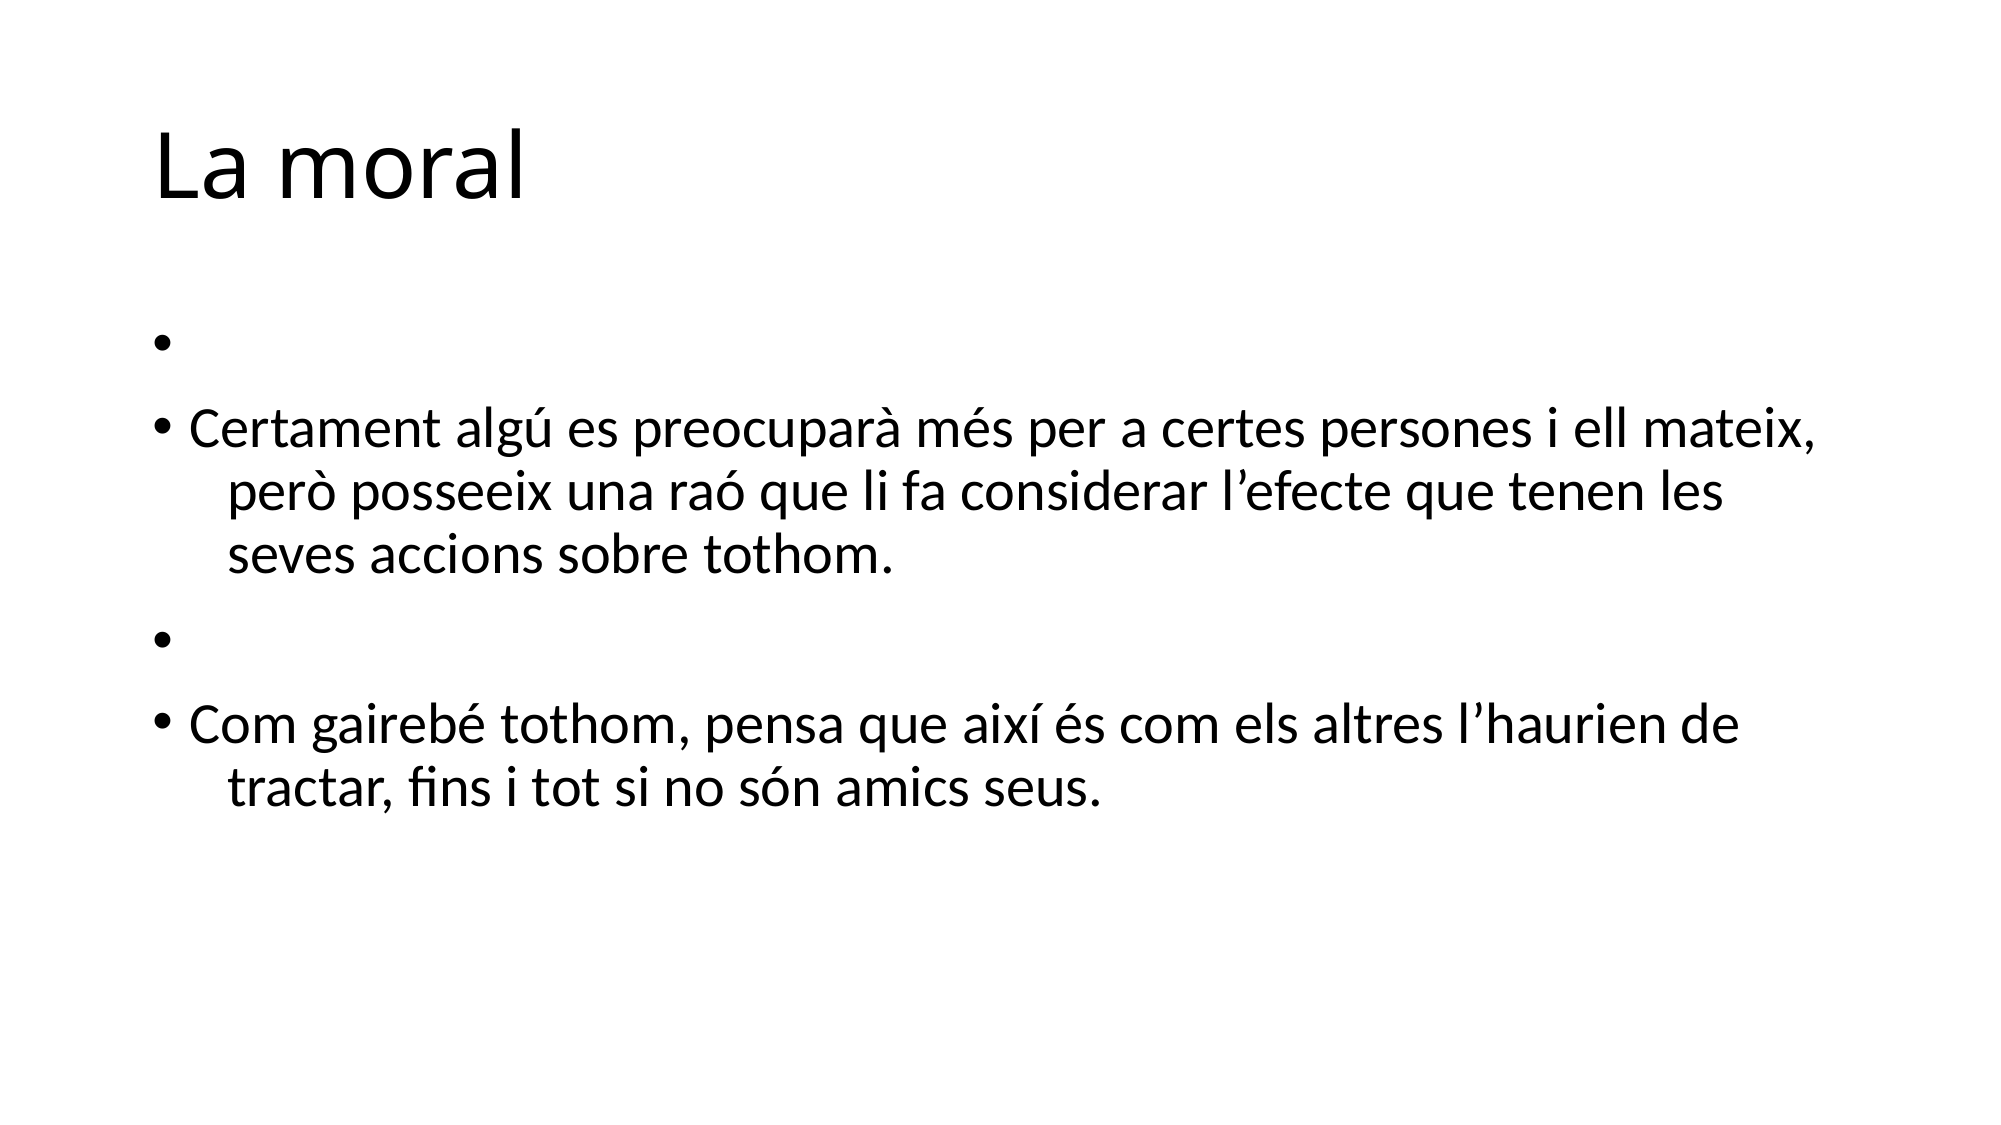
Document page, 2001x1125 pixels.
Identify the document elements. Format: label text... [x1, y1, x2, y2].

list Certament algú es preocuparà més per a certes persones i ell mateix, però posseeix una raó que li fa considerar l’efecte que tenen les seves accions sobre tothom. Com gairebé tothom, pensa que així és com els altres l’haurien de tractar, fins i tot si no són amics seus. [137, 299, 1863, 1014]
title La moral [137, 59, 1863, 278]
